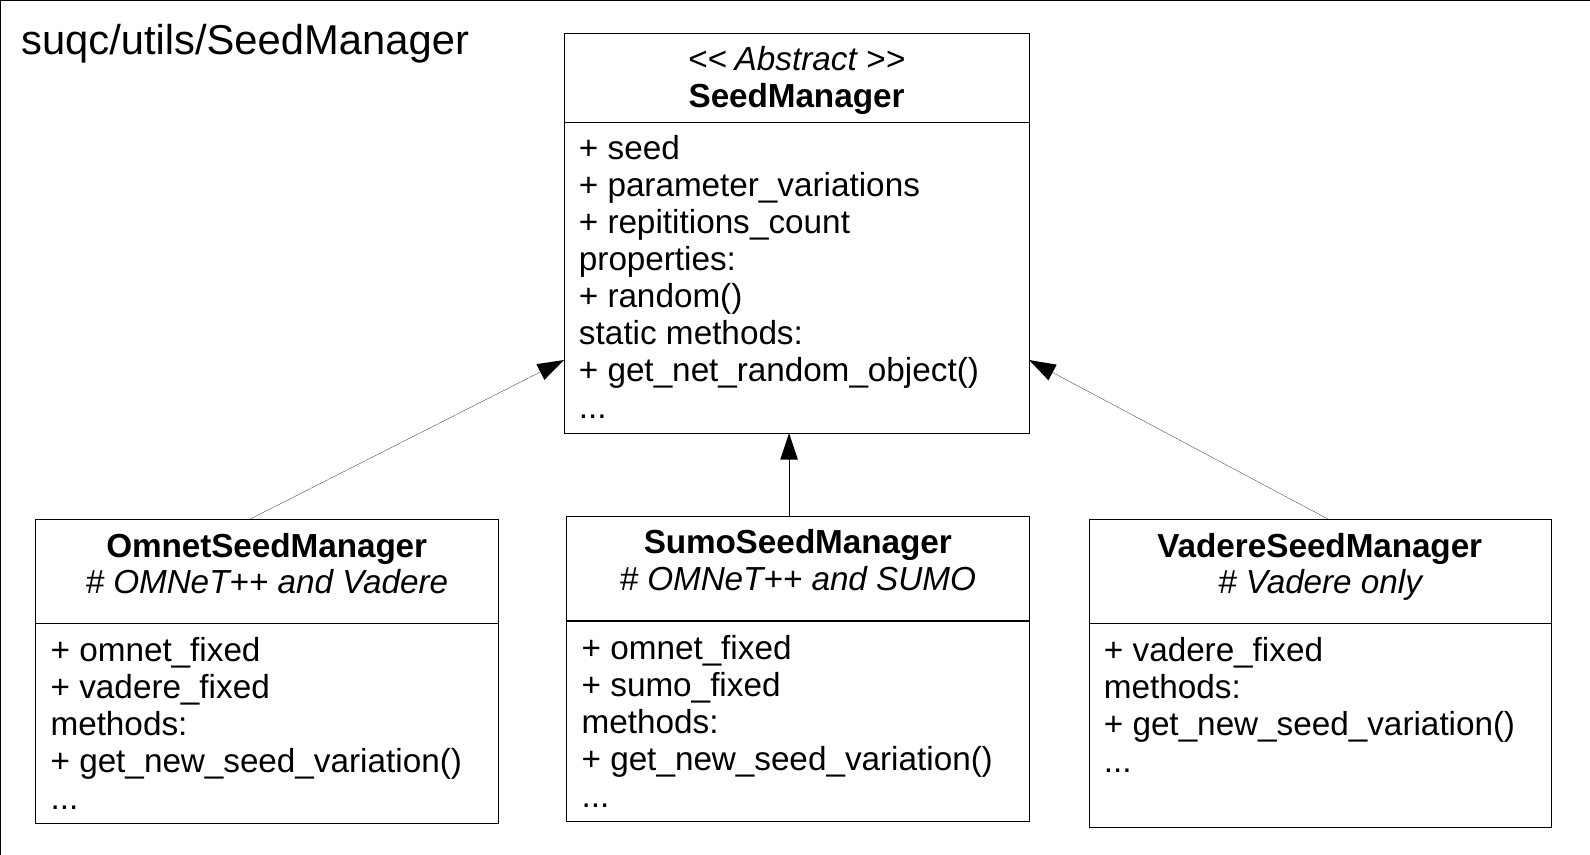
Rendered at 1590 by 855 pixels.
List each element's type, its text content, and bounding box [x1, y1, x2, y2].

text_box + seed + parameter_variations + repititions_count properties: + random() static methods: + get_net_random_object() ... [564, 122, 1030, 434]
text_box + vadere_fixed methods: + get_new_seed_variation() ... [1089, 623, 1552, 828]
text_box OmnetSeedManager # OMNeT++ and Vadere [35, 519, 499, 623]
text_box + omnet_fixed + sumo_fixed methods: + get_new_seed_variation() ... [566, 621, 1030, 822]
text_box SumoSeedManager # OMNeT++ and SUMO [566, 516, 1030, 621]
text_box suqc/utils/SeedManager [6, 9, 535, 117]
text_box << Abstract >> SeedManager [564, 33, 1030, 122]
text_box VadereSeedManager # Vadere only [1089, 519, 1552, 623]
text_box + omnet_fixed + vadere_fixed methods: + get_new_seed_variation() ... [35, 623, 499, 824]
